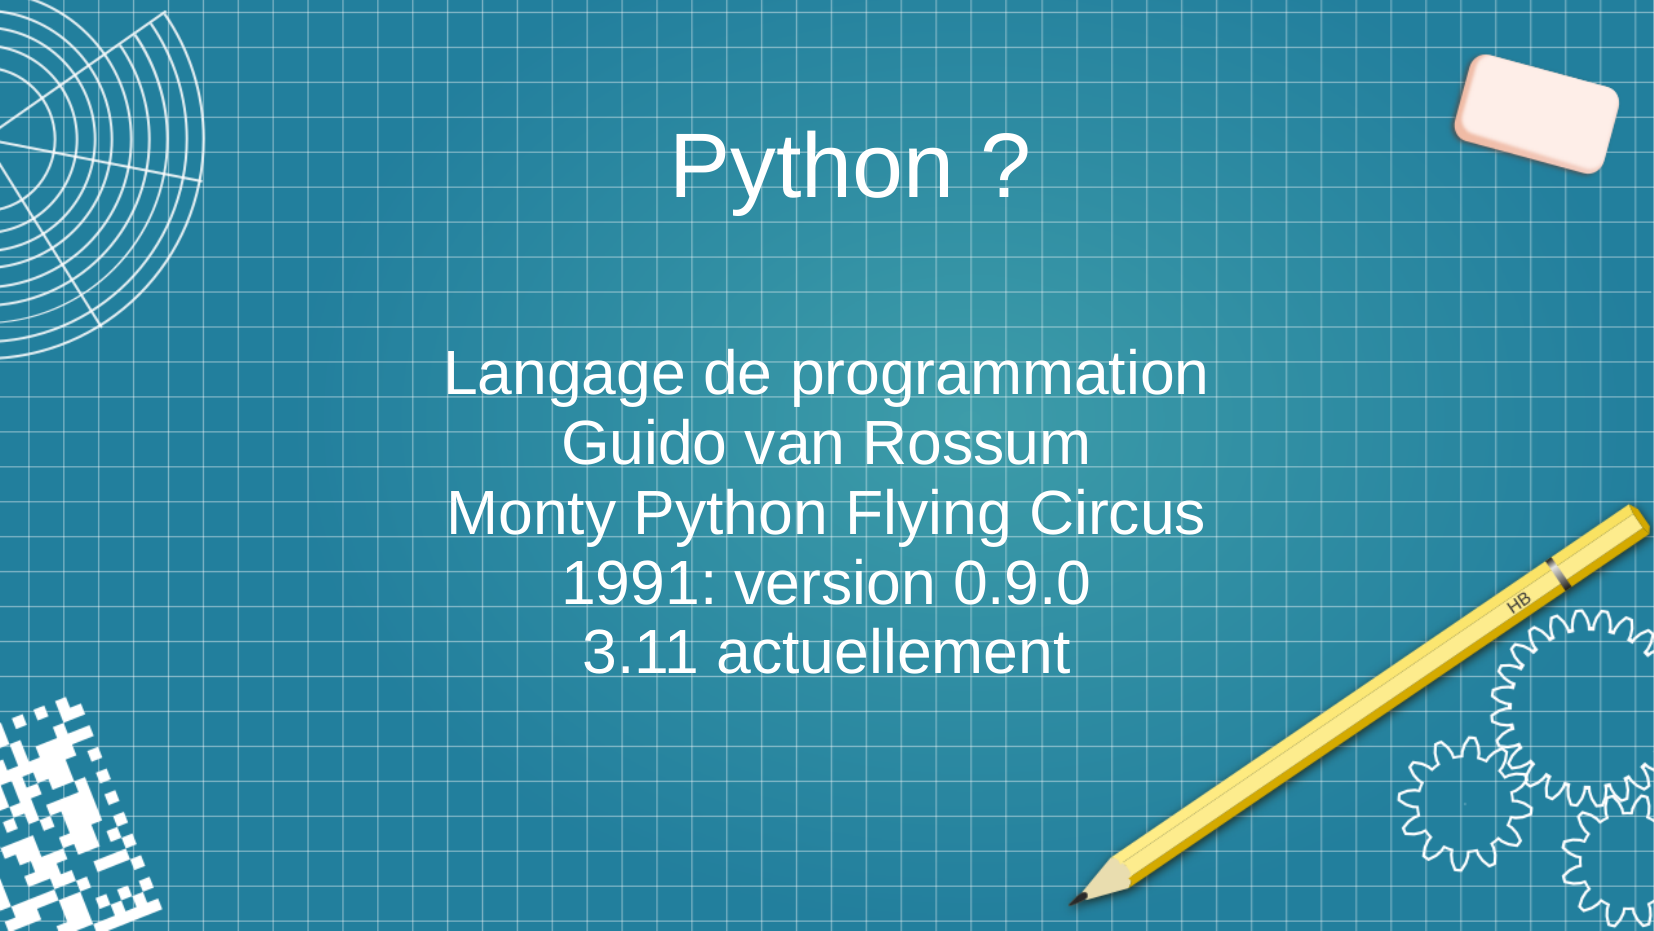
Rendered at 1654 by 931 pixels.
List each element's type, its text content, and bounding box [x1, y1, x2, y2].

subtitle Langage de programmation Guido van Rossum Monty Python Flying Circus 1991: version 0.9.0 3.11 actuellement [82, 295, 1571, 842]
picture [0, 0, 1654, 931]
title Python ? [106, 59, 1595, 272]
